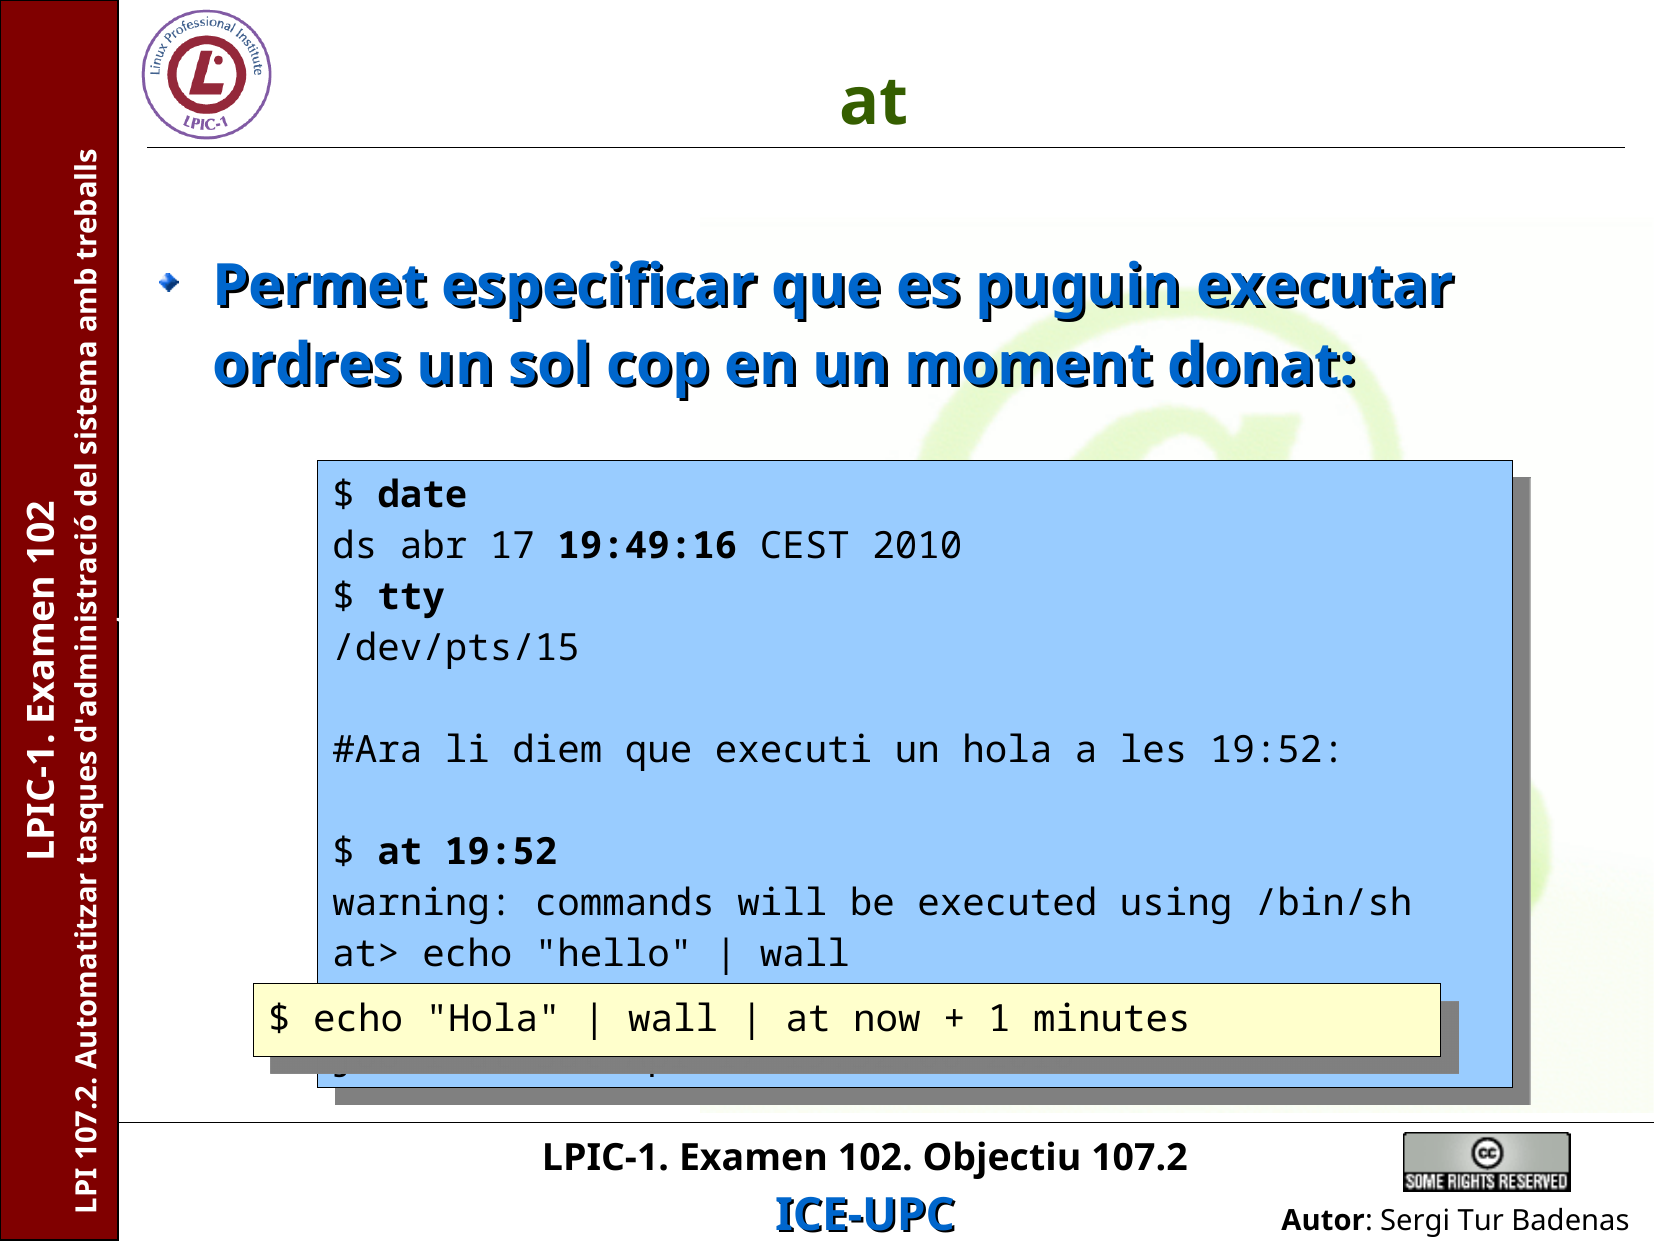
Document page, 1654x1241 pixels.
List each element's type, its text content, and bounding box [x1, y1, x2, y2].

picture [1403, 1132, 1571, 1192]
title at [129, 55, 1619, 142]
text_box $ echo "Hola" | wall | at now + 1 minutes [253, 983, 1441, 1057]
picture [700, 217, 1654, 1113]
picture [135, 5, 277, 55]
list Permet especificar que es puguin executar ordres un sol cop en un moment donat: [141, 242, 1630, 1078]
text_box $ date ds abr 17 19:49:16 CEST 2010 $ tty /dev/pts/15 #Ara li diem que executi un hola a les 19:52: $ at 19:52 warning: commands will be executed using /bin/sh at> echo "hello" | wall at> <-- Crtl+D job 1 at Sat Apr 17 19:52:00 2010 [317, 460, 1513, 925]
